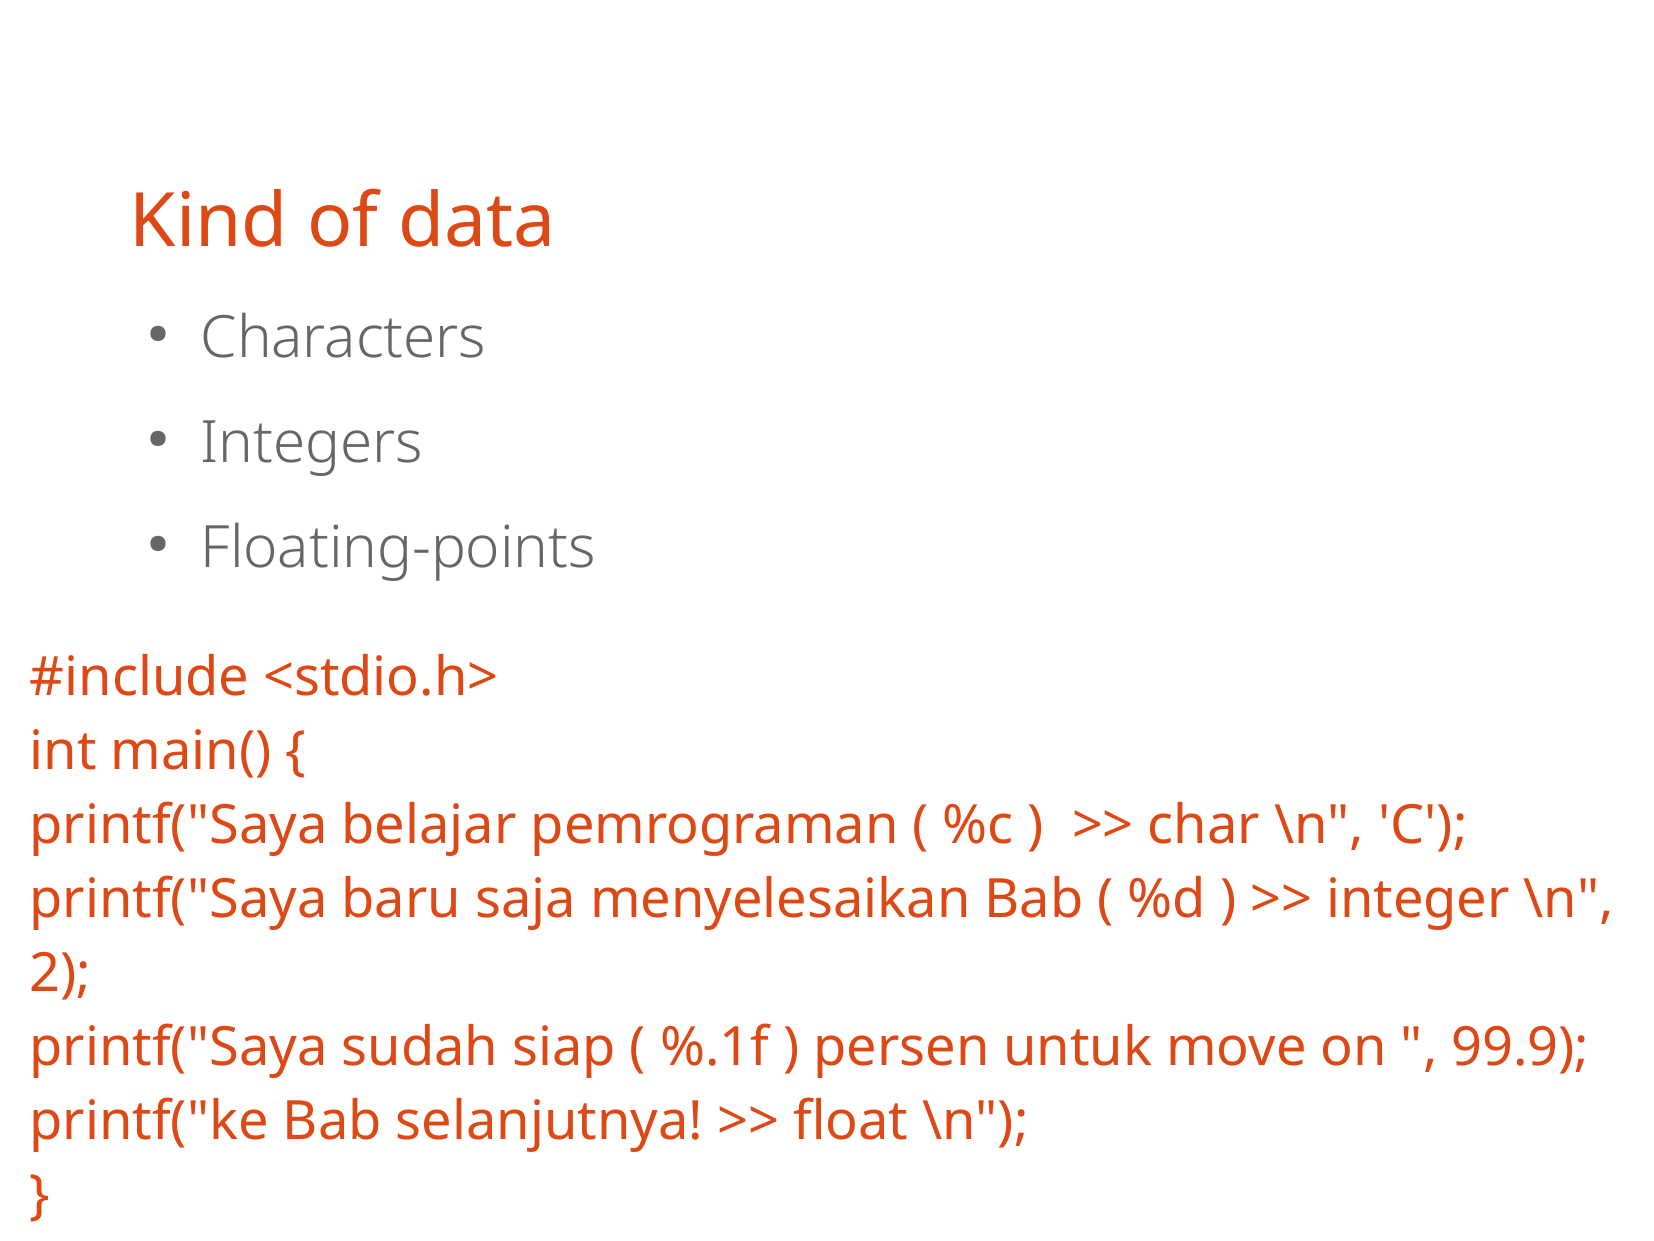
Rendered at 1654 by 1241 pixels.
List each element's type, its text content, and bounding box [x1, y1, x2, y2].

list Characters Integers Floating-points [129, 295, 1518, 630]
text_box #include <stdio.h> int main() { printf("Saya belajar pemrograman ( %c ) >> char \n", 'C'); printf("Saya baru saja menyelesaikan Bab ( %d ) >> integer \n", 2); printf("Saya sudah siap ( %.1f ) persen untuk move on ", 99.9); printf("ke Bab selanjutnya! >> float \n"); } [15, 630, 1654, 1126]
title Kind of data [129, 153, 1518, 281]
